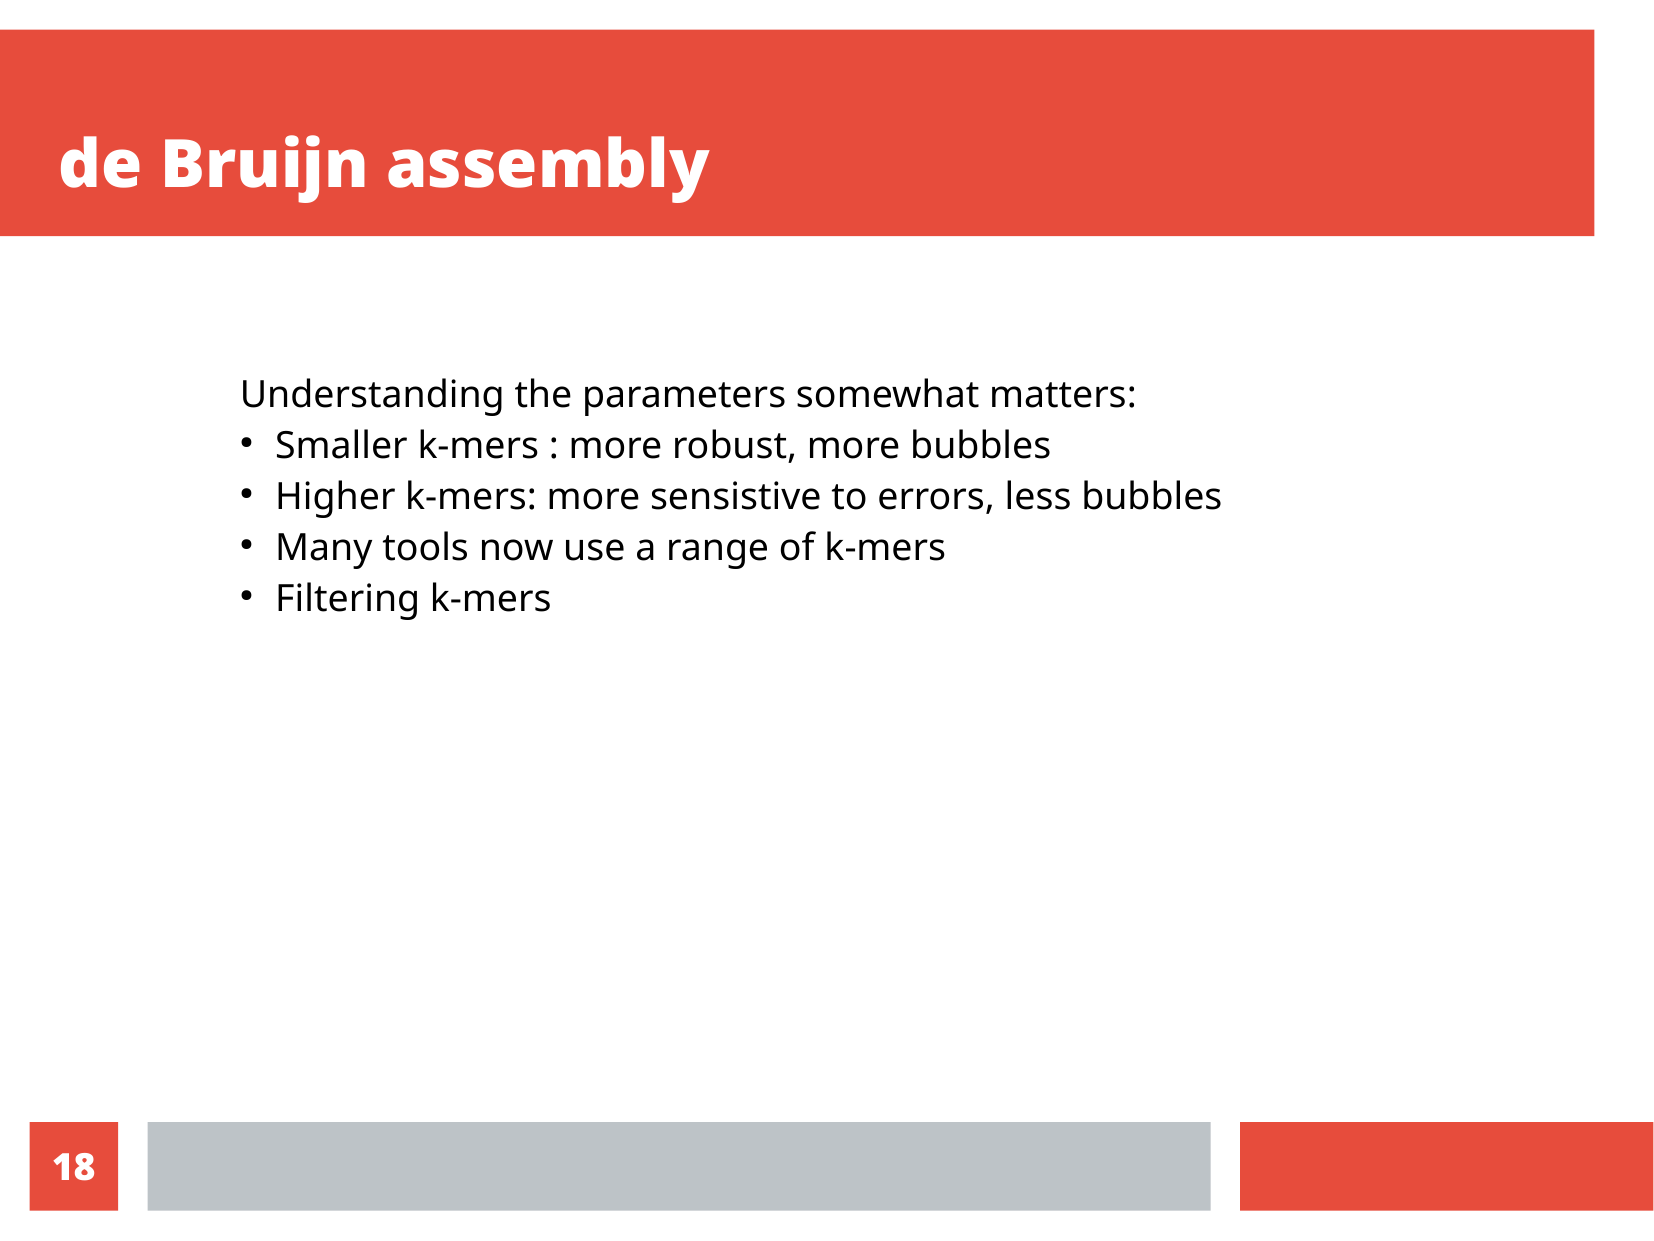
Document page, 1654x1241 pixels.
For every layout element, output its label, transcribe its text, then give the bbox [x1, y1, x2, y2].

title de Bruijn assembly [59, 59, 1595, 207]
text_box Understanding the parameters somewhat matters: Smaller k-mers : more robust, more bubbles Higher k-mers: more sensistive to errors, less bubbles Many tools now use a range of k-mers Filtering k-mers [225, 360, 1291, 630]
